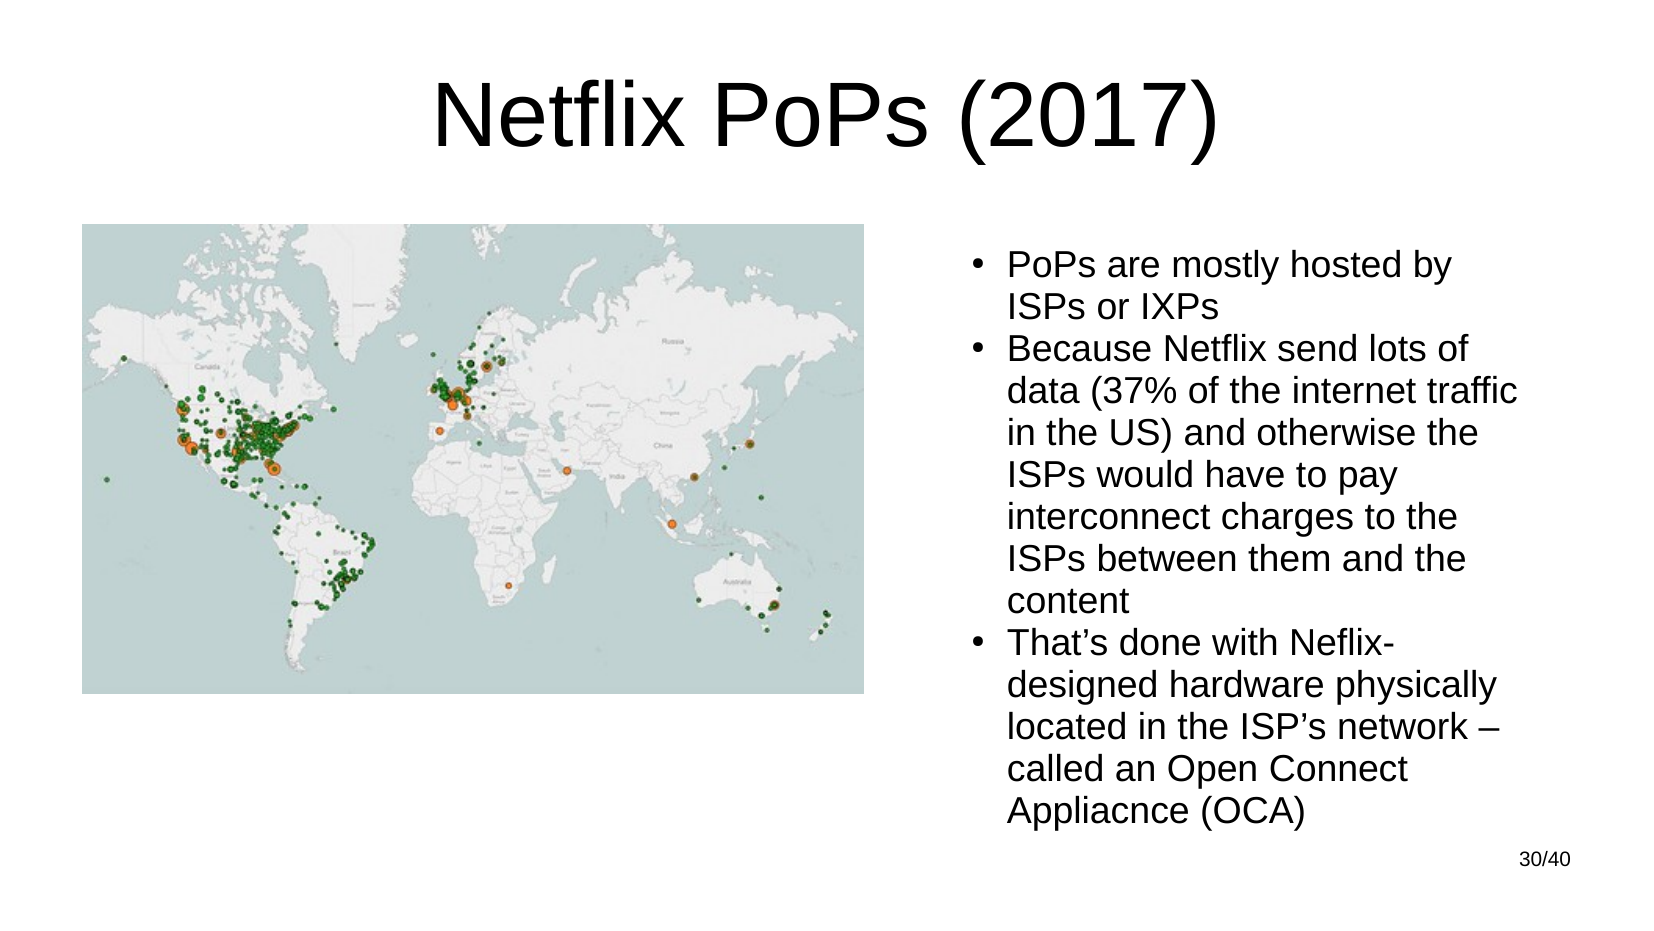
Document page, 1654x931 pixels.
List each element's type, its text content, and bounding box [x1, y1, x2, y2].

title Netflix PoPs (2017) [82, 37, 1571, 193]
picture [82, 224, 864, 694]
text_box PoPs are mostly hosted by ISPs or IXPs Because Netflix send lots of data (37% of the internet traffic in the US) and otherwise the ISPs would have to pay interconnect charges to the ISPs between them and the content That’s done with Neflix-designed hardware physically located in the ISP’s network – called an Open Connect Appliacnce (OCA) [956, 236, 1536, 839]
